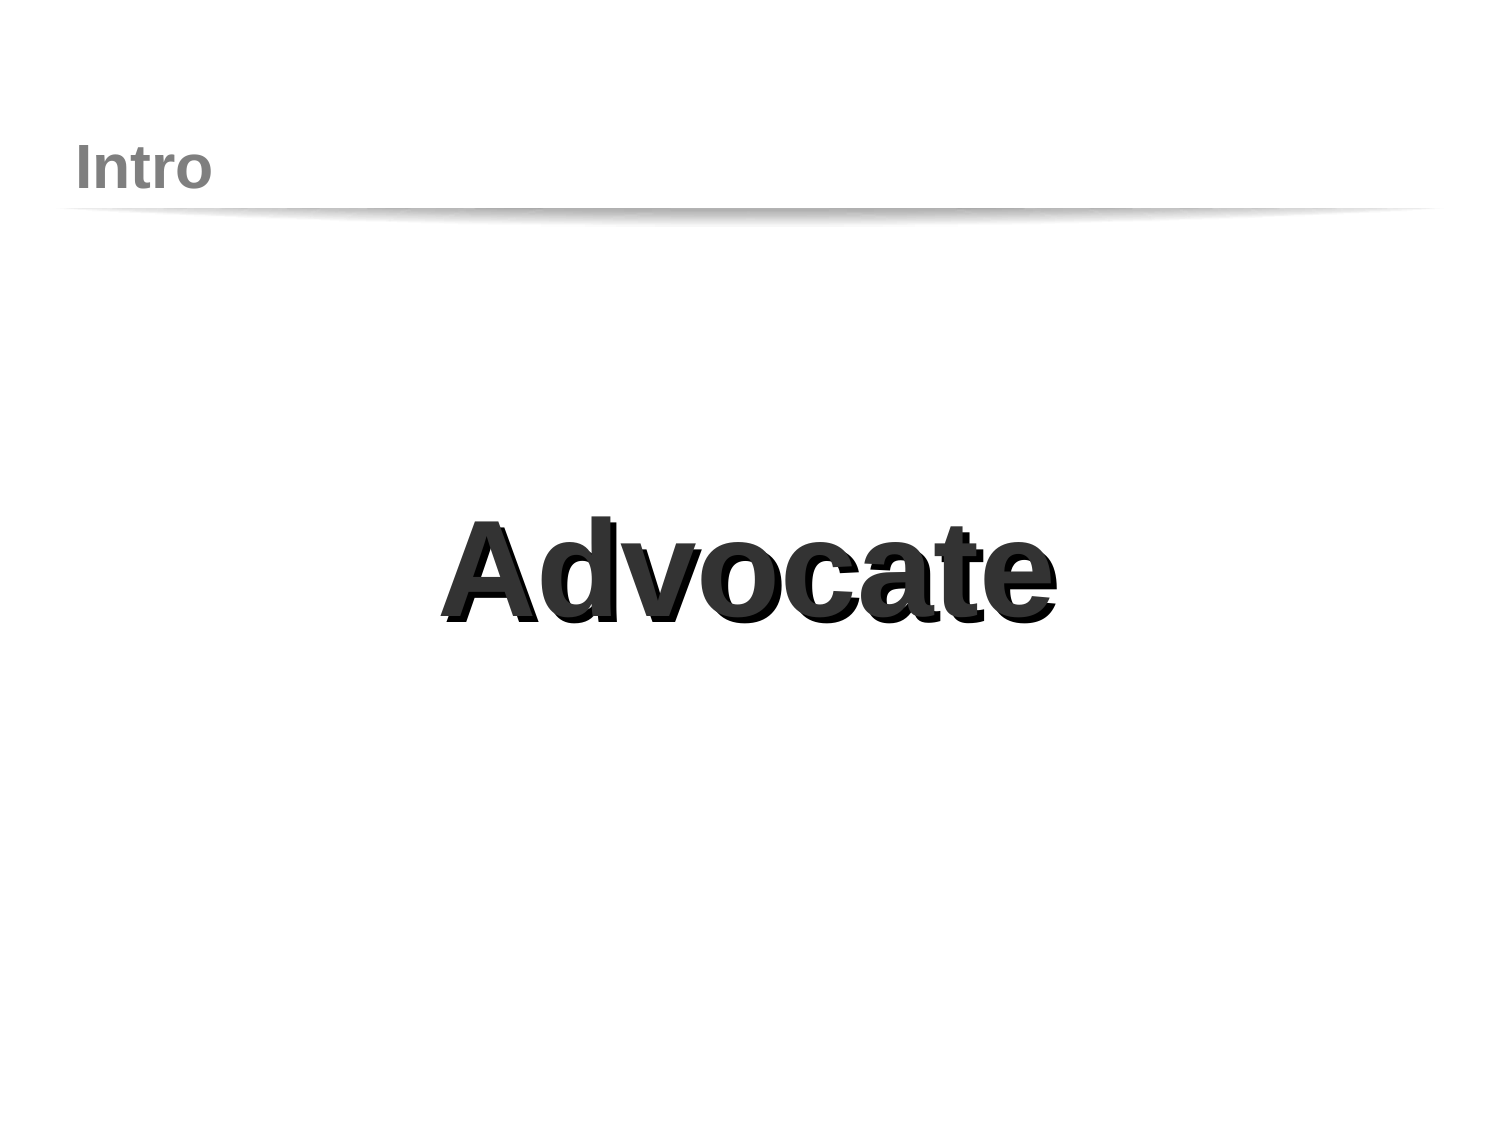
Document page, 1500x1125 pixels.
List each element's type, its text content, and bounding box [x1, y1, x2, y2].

title Intro [75, 71, 1426, 203]
text_box Advocate [437, 479, 1063, 646]
